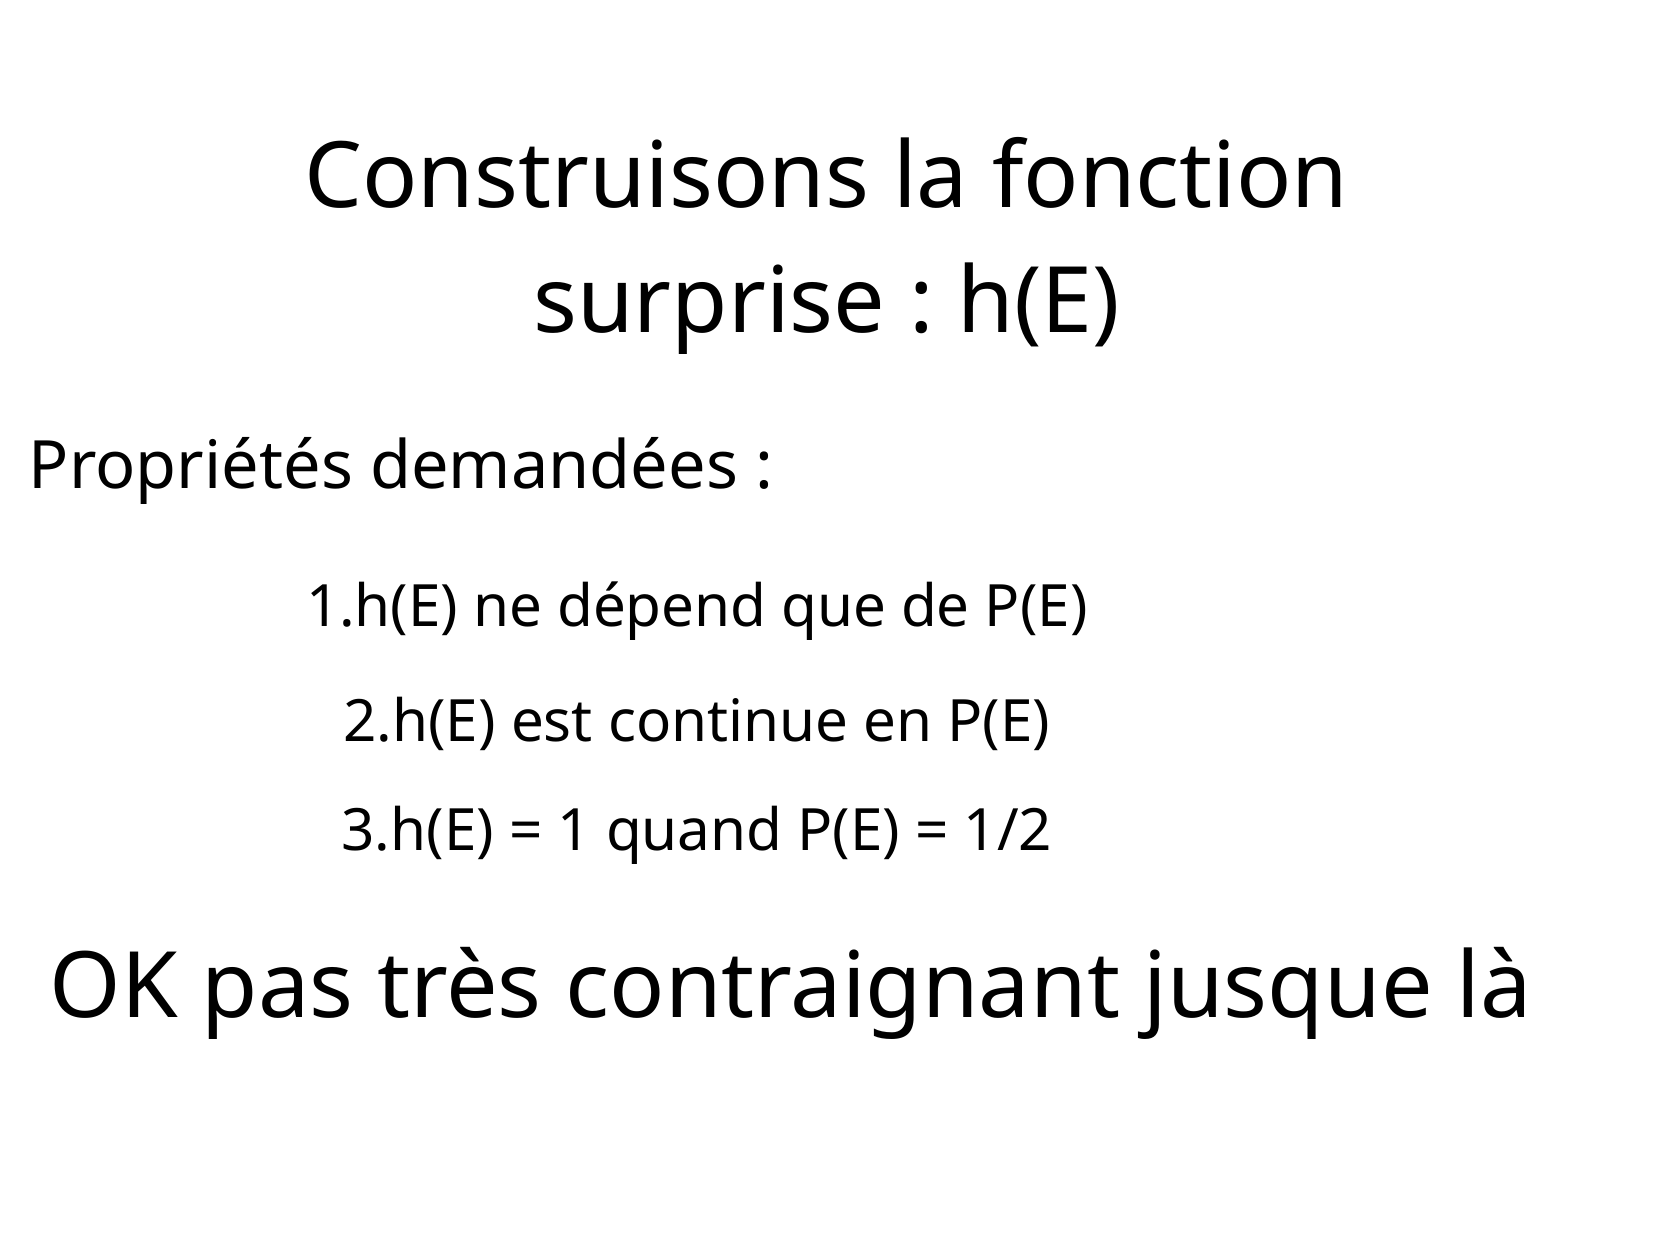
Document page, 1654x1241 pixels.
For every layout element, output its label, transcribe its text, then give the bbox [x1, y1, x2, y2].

title 3.h(E) = 1 quand P(E) = 1/2 [0, 735, 1442, 921]
title 1.h(E) ne dépend que de P(E) [0, 511, 1442, 626]
title 2.h(E) est continue en P(E) [0, 626, 1442, 735]
title Construisons la fonction surprise : h(E) [82, 106, 1572, 363]
title Propriétés demandées : [0, 369, 1146, 511]
title OK pas très contraignant jusque là [47, 875, 1536, 1089]
